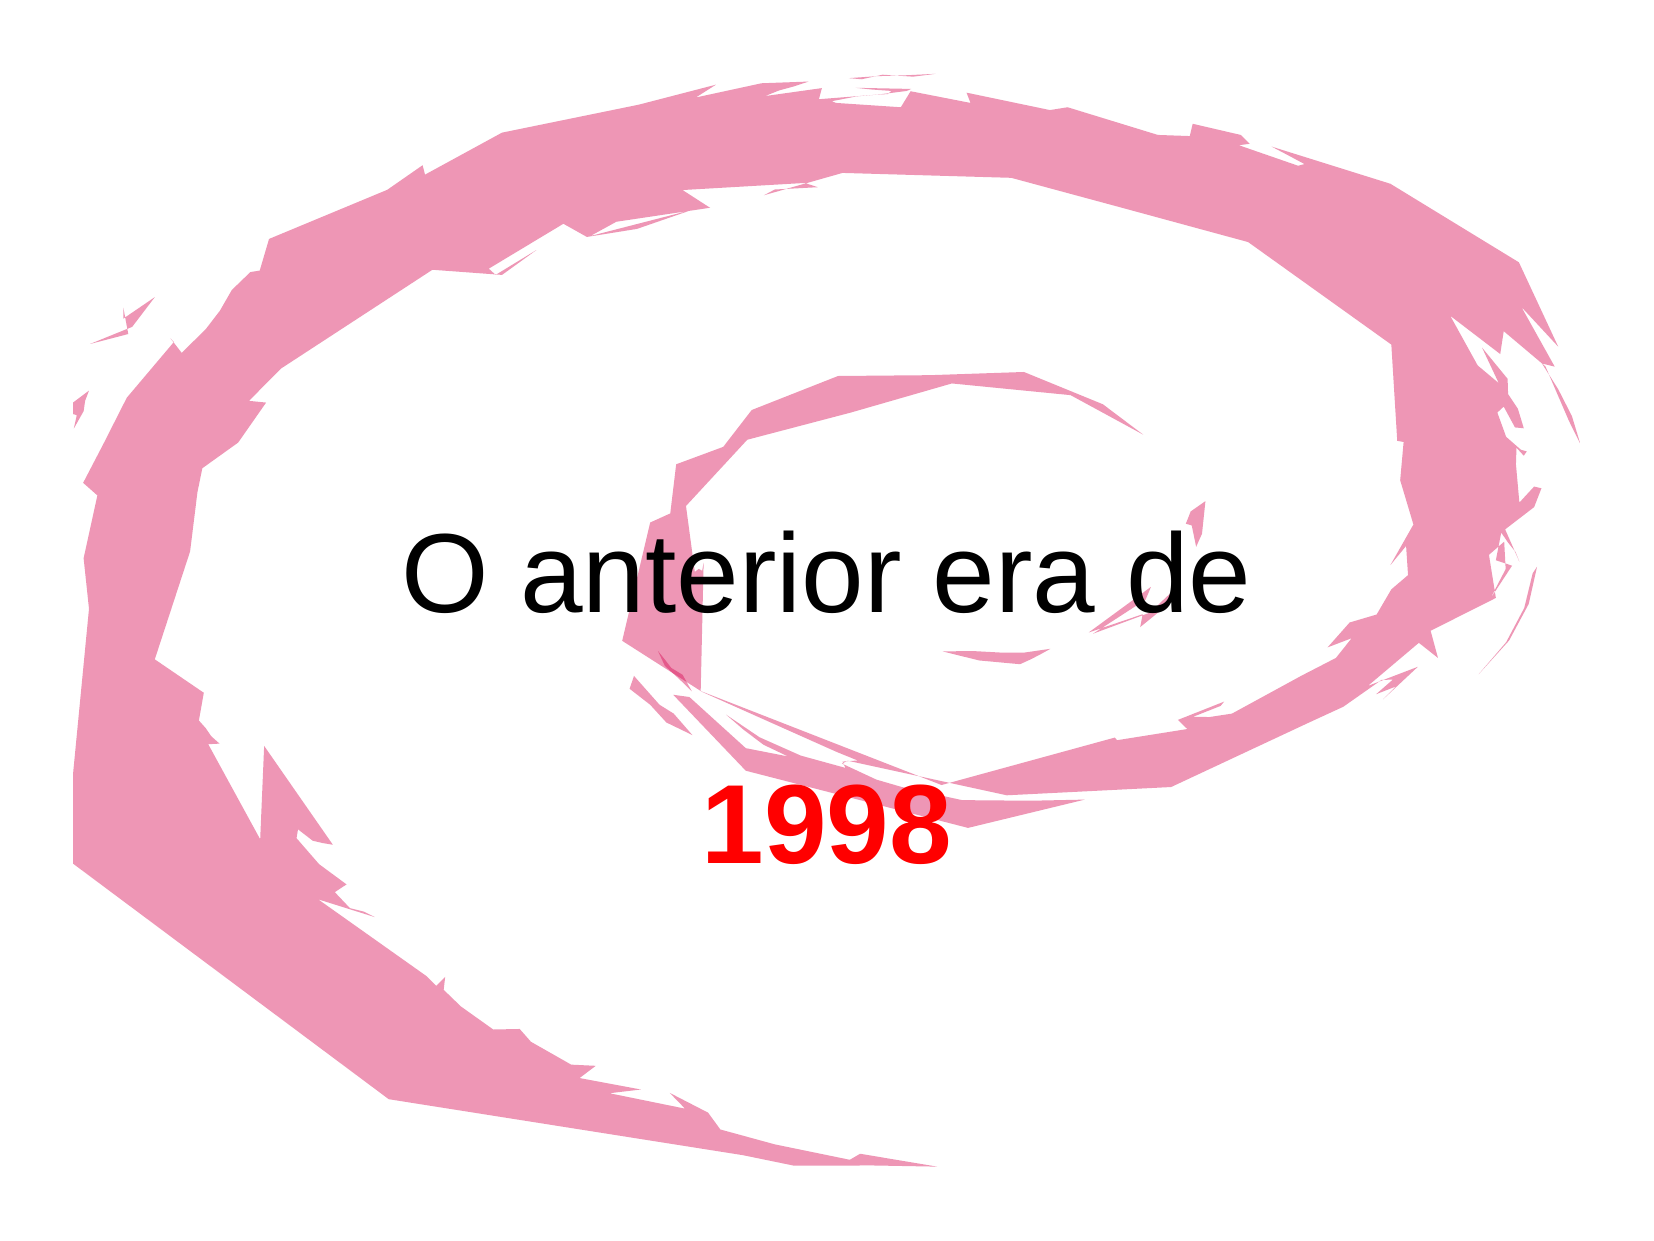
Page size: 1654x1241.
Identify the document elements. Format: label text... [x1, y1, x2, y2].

subtitle O anterior era de 1998 [82, 290, 1571, 1109]
